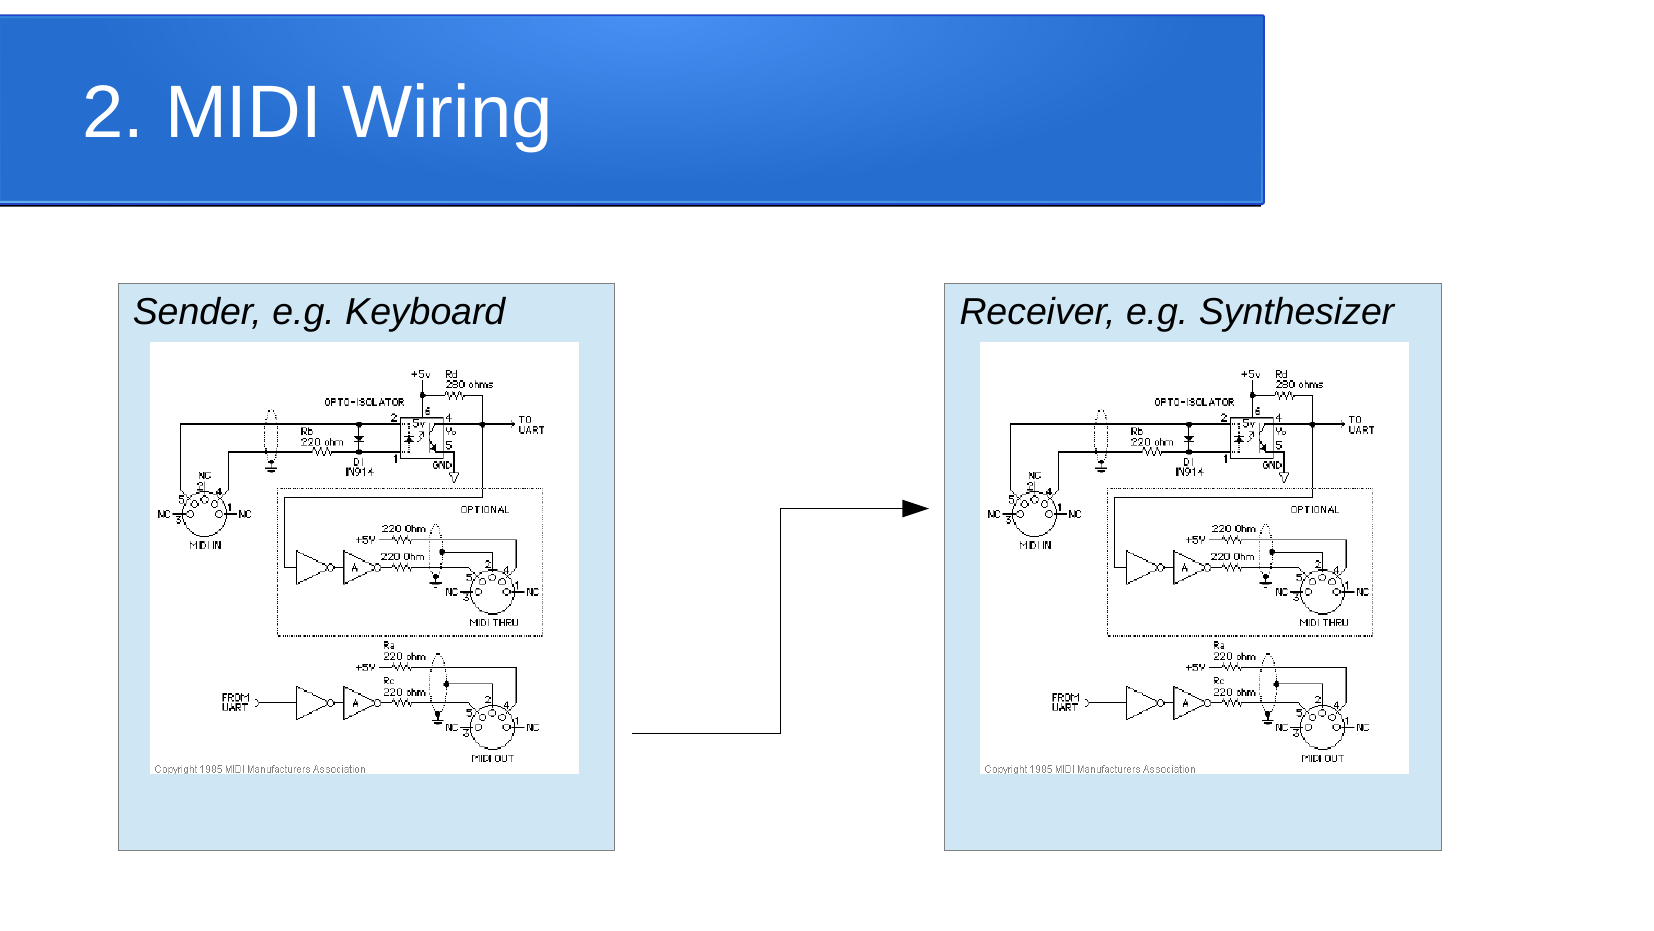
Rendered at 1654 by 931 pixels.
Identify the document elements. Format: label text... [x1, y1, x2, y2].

text_box Receiver, e.g. Synthesizer [944, 283, 1442, 851]
title 2. MIDI Wiring [82, 35, 1235, 189]
text_box Sender, e.g. Keyboard [118, 283, 615, 851]
picture [980, 342, 1409, 775]
picture [150, 342, 579, 775]
